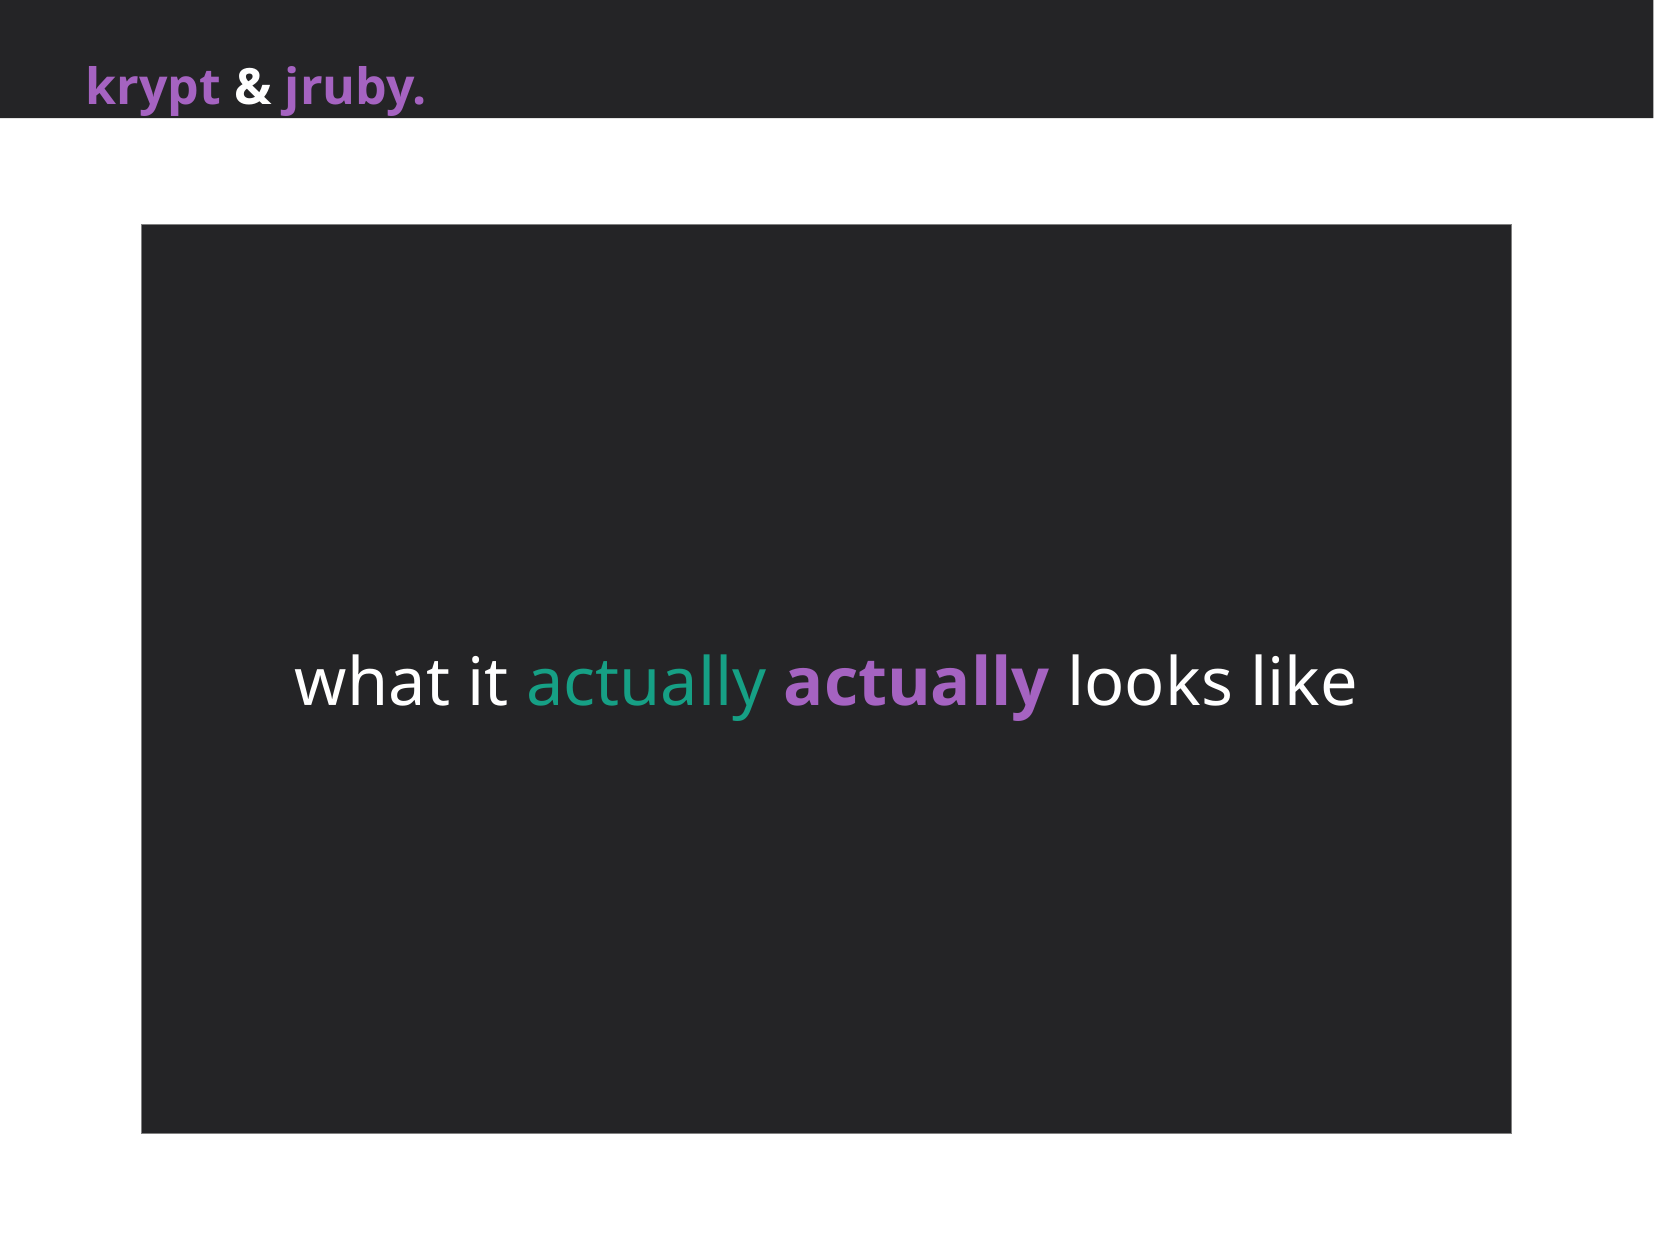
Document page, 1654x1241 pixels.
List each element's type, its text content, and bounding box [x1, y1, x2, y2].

text_box what it actually actually looks like [141, 224, 1512, 1134]
text_box krypt & jruby. [70, 43, 1359, 119]
text_box [0, 0, 1654, 119]
